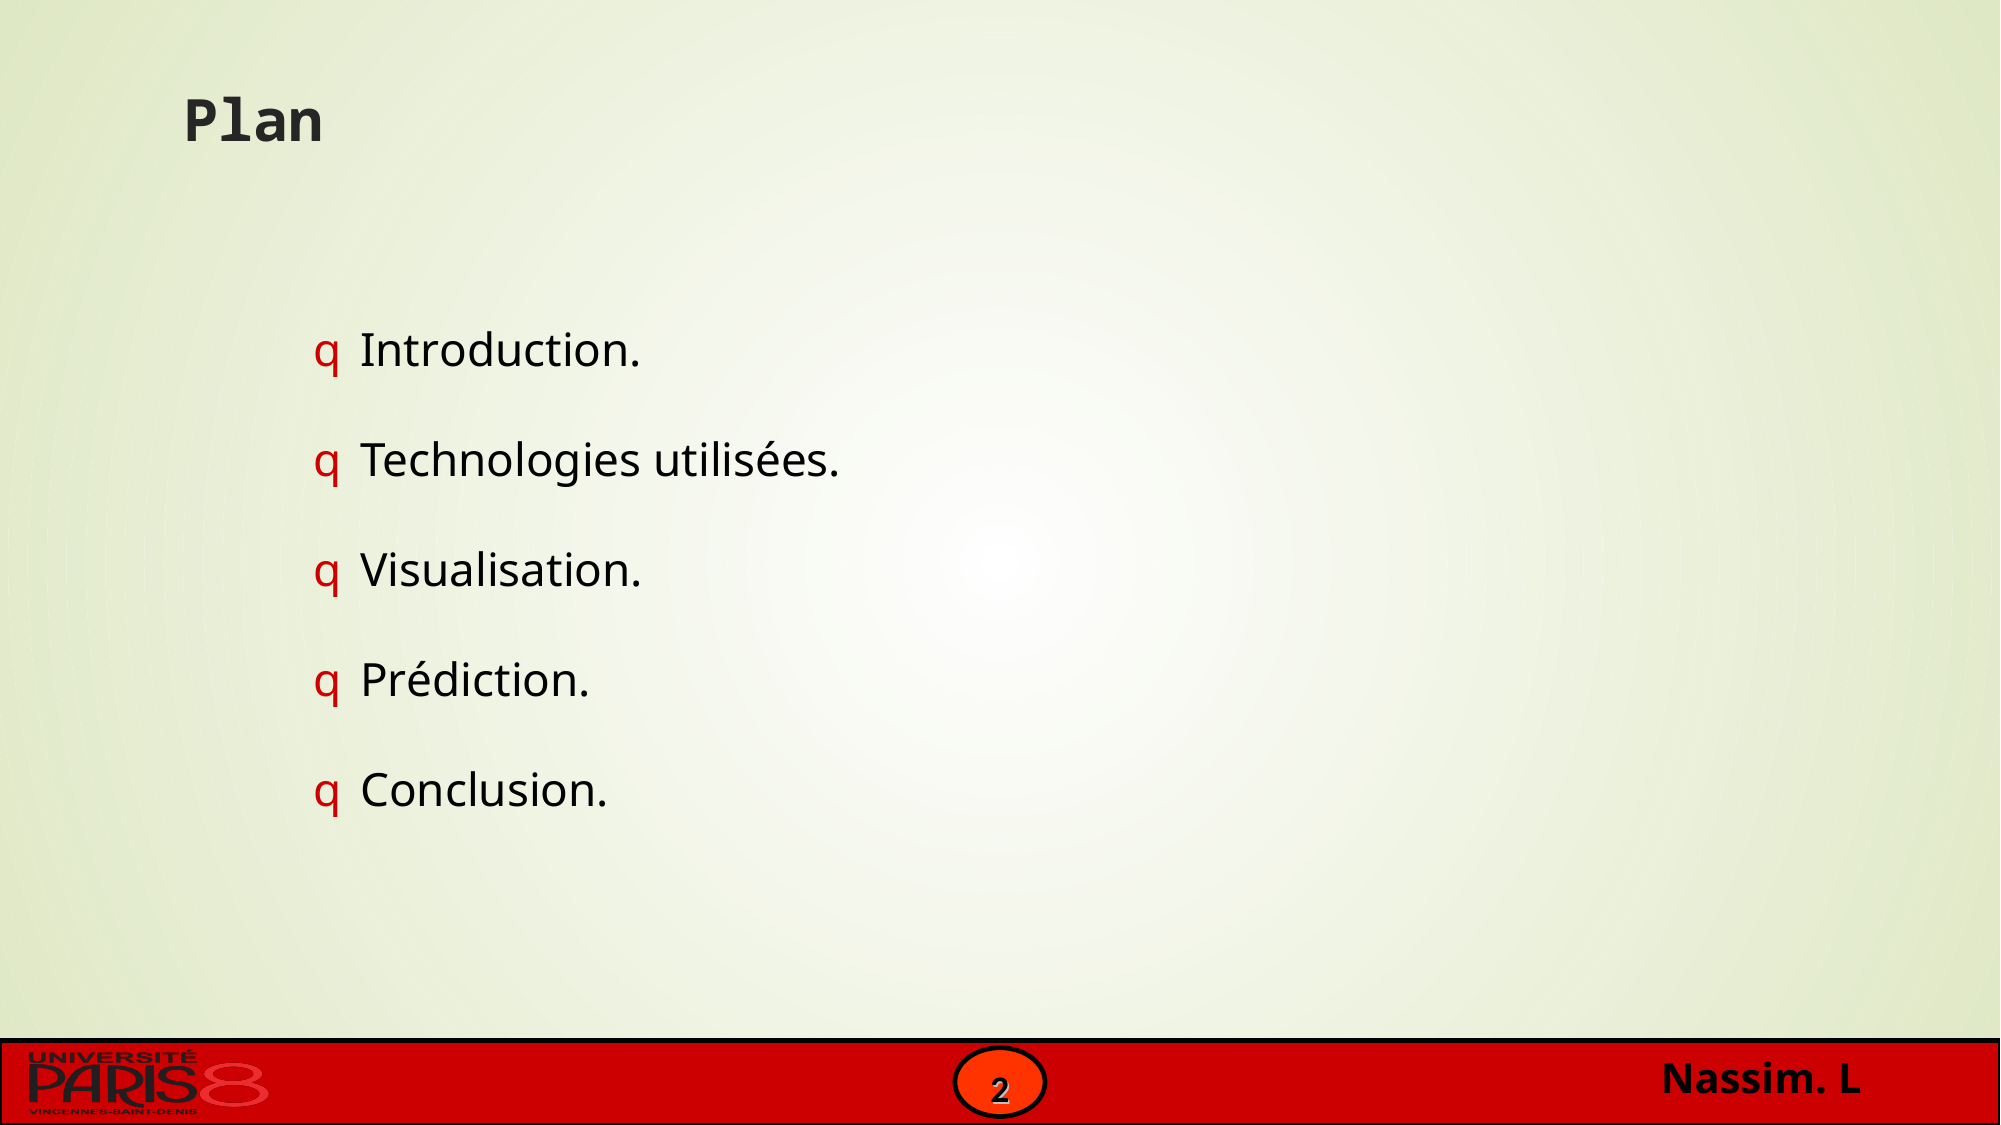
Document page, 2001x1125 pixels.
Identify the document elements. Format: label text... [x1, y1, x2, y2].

text_box Introduction. Technologies utilisées. Visualisation. Prédiction. Conclusion. [298, 258, 1845, 941]
picture [26, 1048, 272, 1117]
title Plan [0, 76, 1097, 341]
text_box [0, 1041, 2000, 1125]
text_box 2 [954, 1047, 1045, 1117]
text_box Nassim. L [1571, 1034, 2000, 1119]
